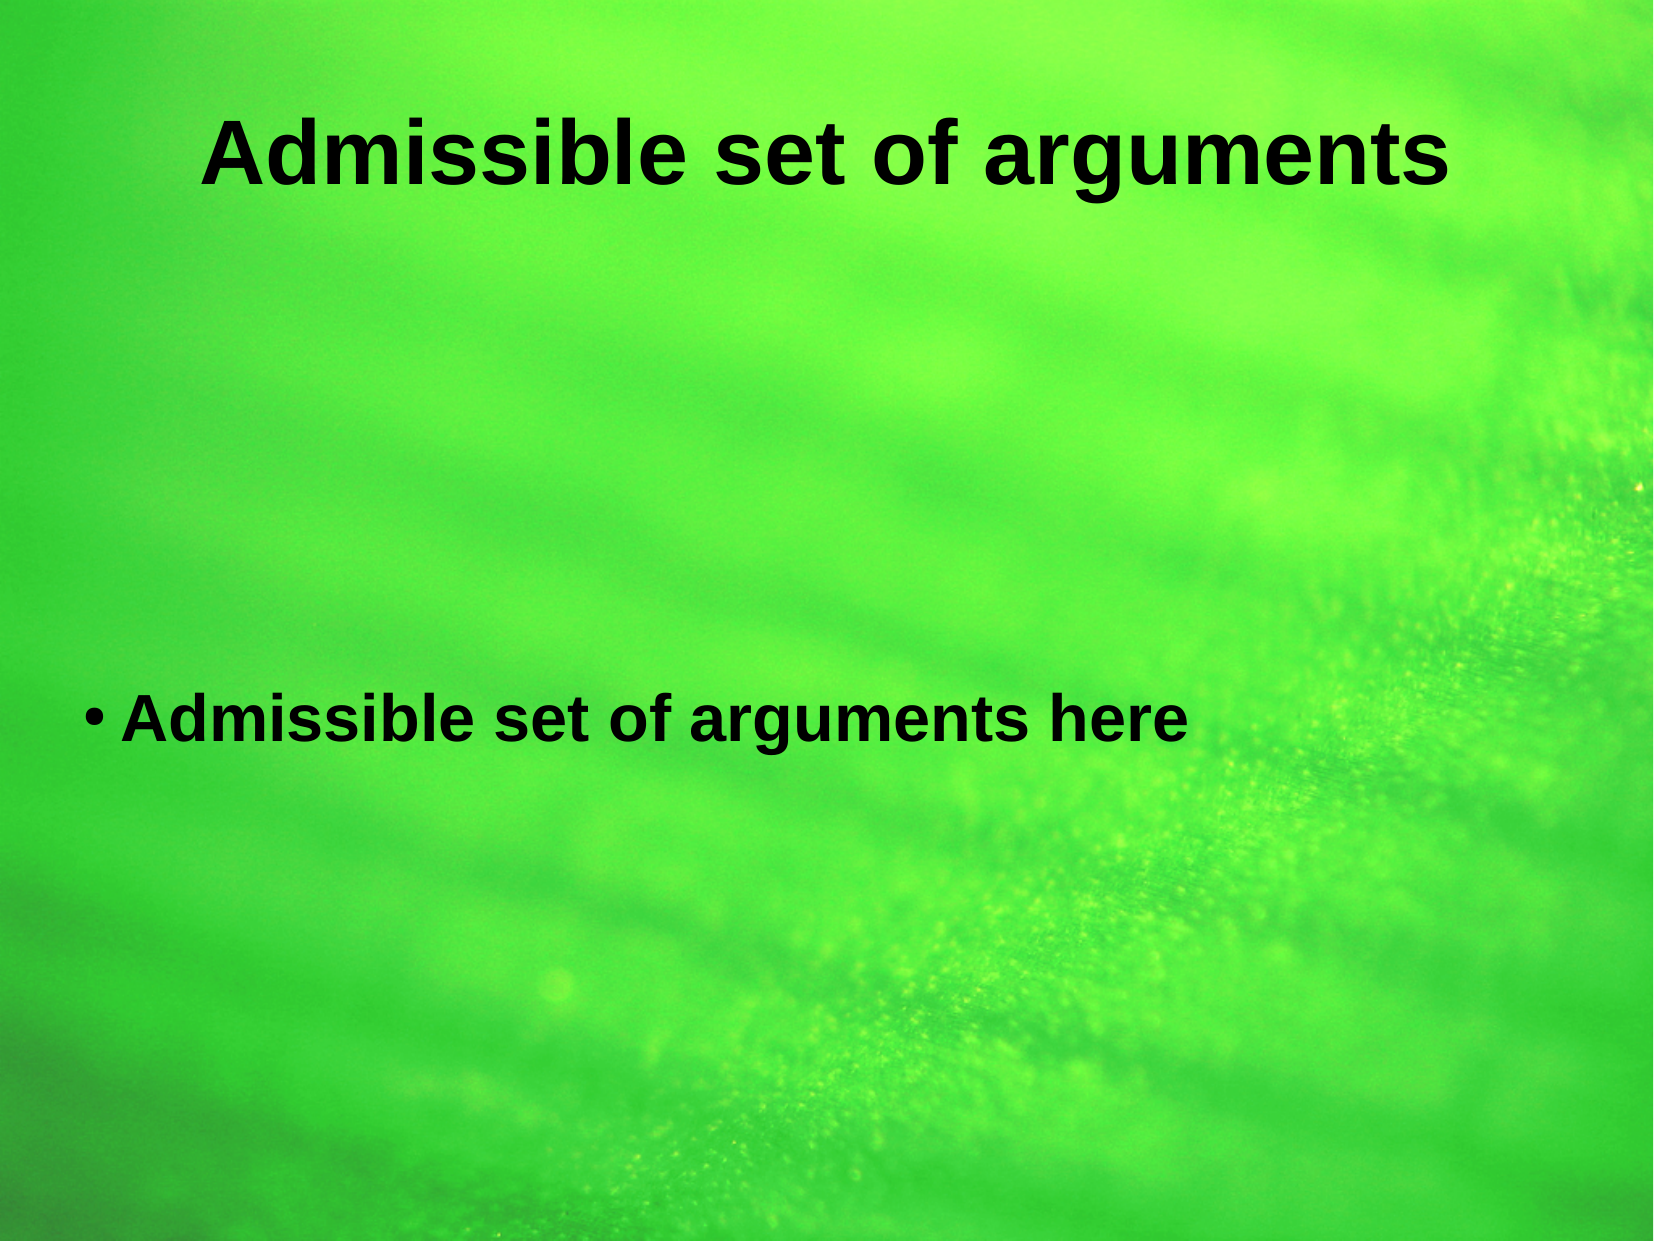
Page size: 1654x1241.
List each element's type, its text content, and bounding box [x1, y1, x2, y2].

picture [0, 0, 1654, 1241]
subtitle Admissible set of arguments here [82, 290, 1651, 1109]
title Admissible set of arguments [82, 49, 1571, 257]
